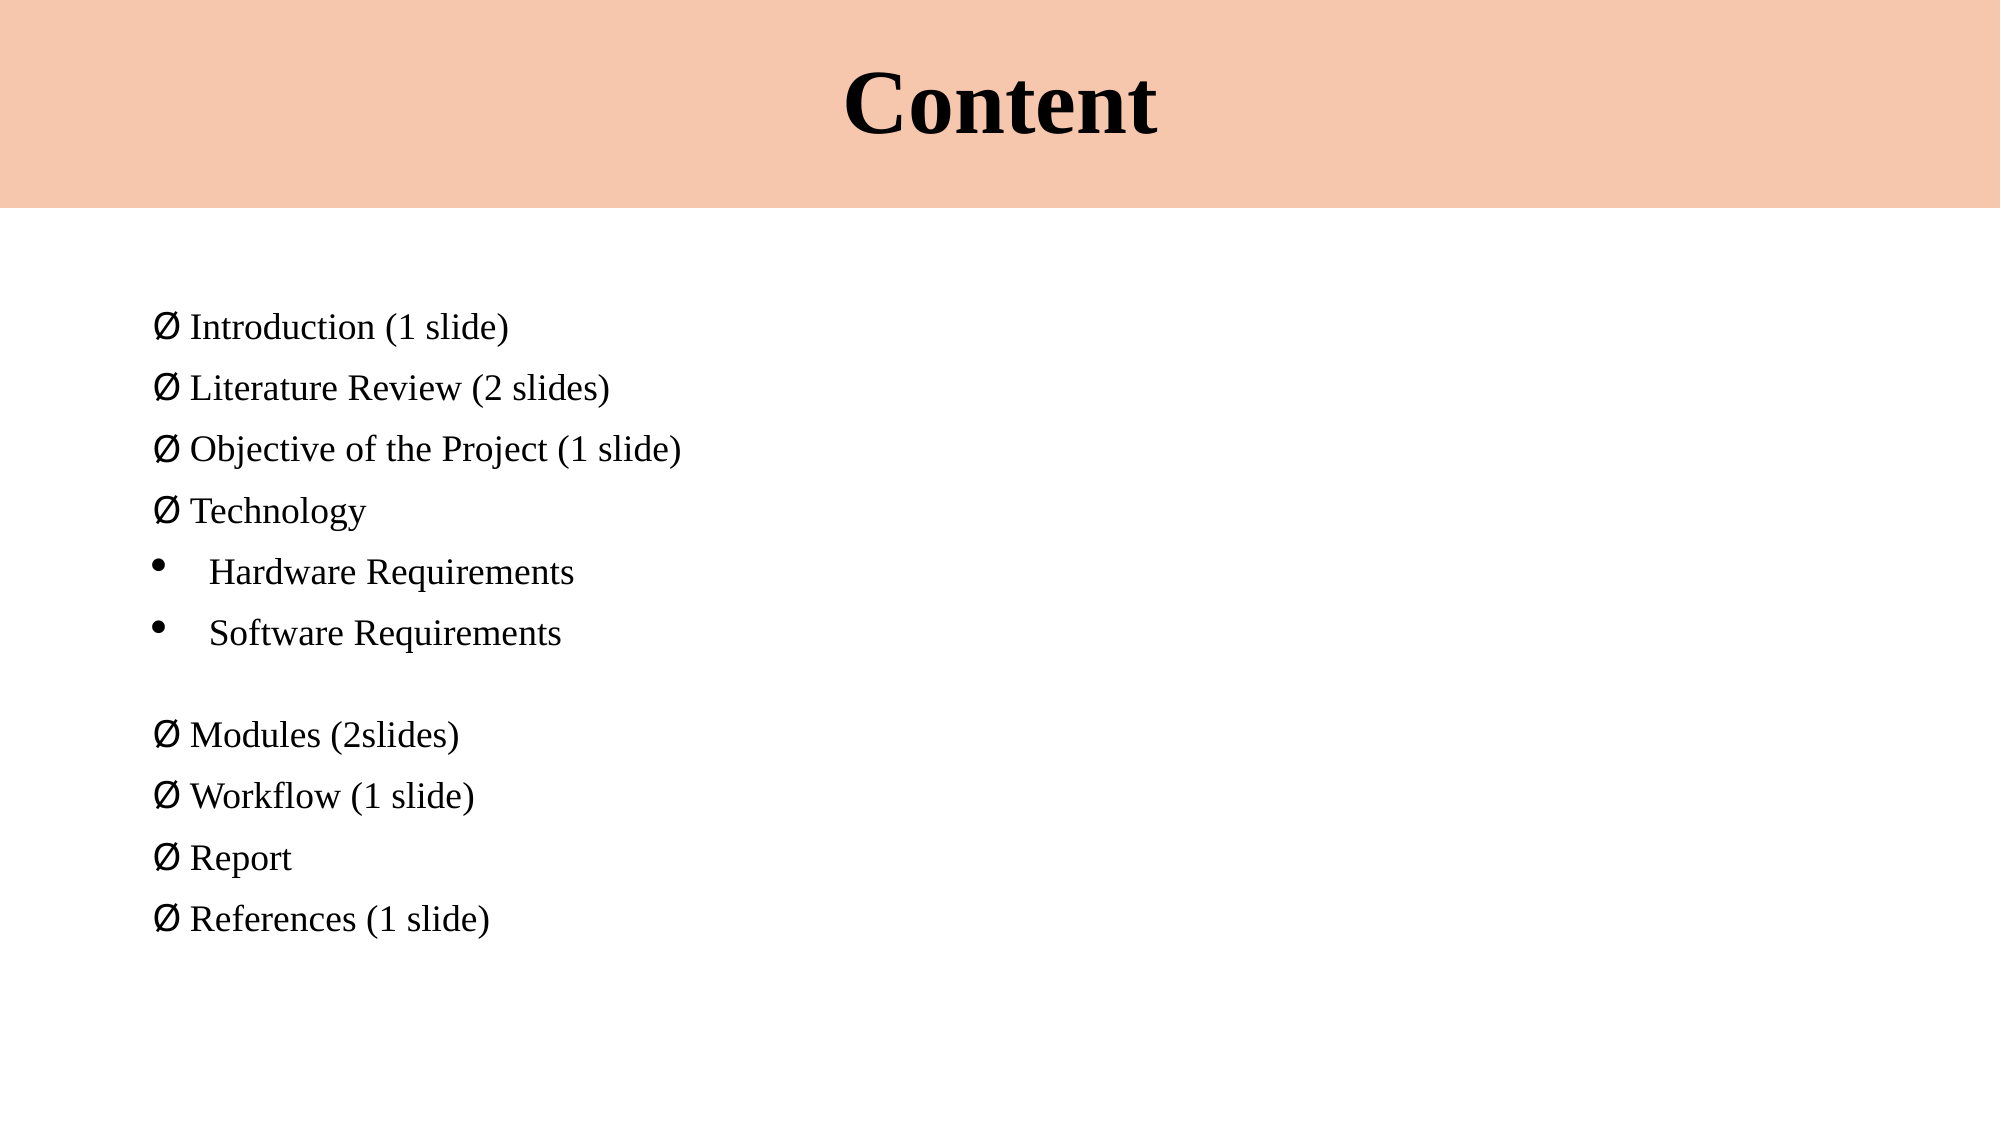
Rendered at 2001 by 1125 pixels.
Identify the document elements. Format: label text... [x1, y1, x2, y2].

title Content [0, 0, 2000, 208]
list Introduction (1 slide) Literature Review (2 slides) Objective of the Project (1 slide) Technology Hardware Requirements Software Requirements Modules (2slides) Workflow (1 slide) Report References (1 slide) [137, 299, 1863, 1014]
